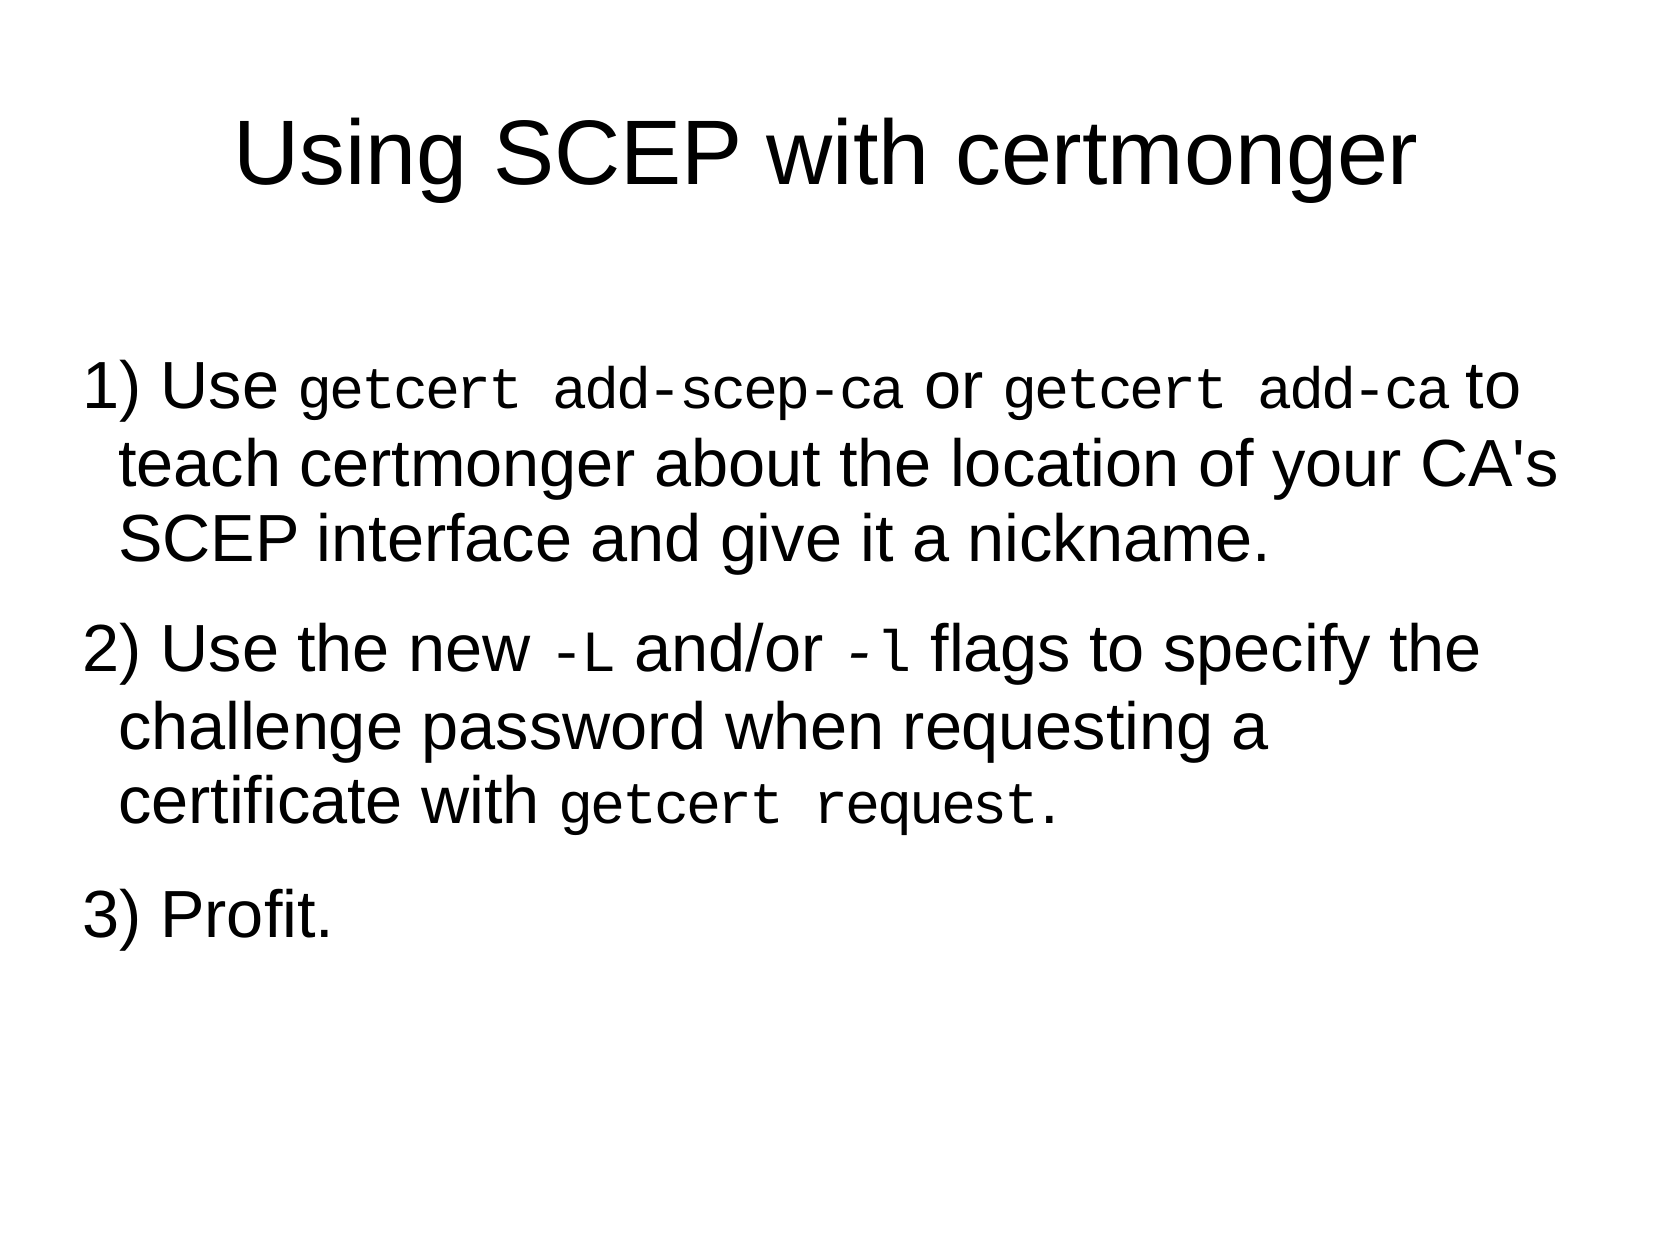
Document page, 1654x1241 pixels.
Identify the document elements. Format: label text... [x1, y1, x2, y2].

subtitle Use getcert add-scep-ca or getcert add-ca to teach certmonger about the location of your CA's SCEP interface and give it a nickname. Use the new -L and/or -l flags to specify the challenge password when requesting a certificate with getcert request. Profit. [82, 290, 1571, 1010]
title Using SCEP with certmonger [82, 49, 1571, 257]
